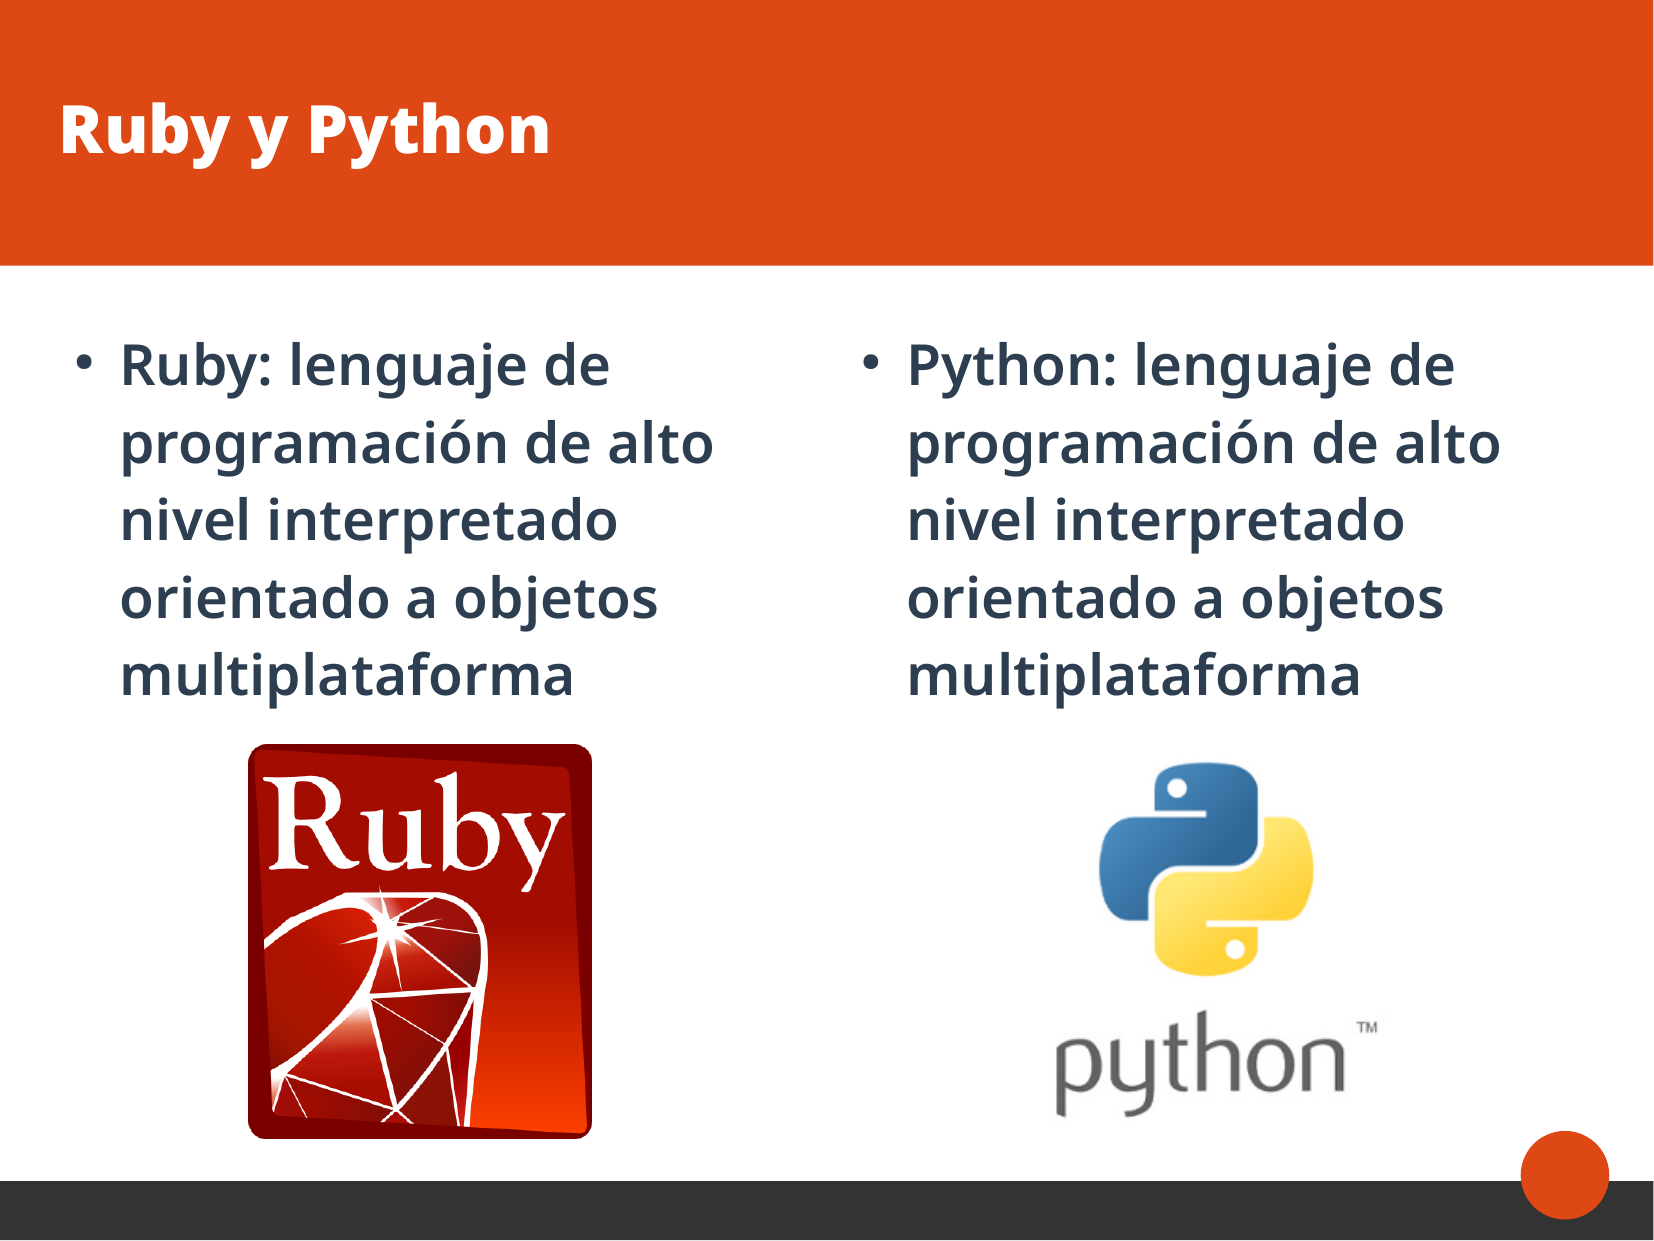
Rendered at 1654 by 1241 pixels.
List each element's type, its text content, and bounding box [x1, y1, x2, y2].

picture [248, 744, 592, 1139]
list Python: lenguaje de programación de alto nivel interpretado orientado a objetos multiplataforma [845, 324, 1596, 720]
title Ruby y Python [59, 49, 1595, 207]
list Ruby: lenguaje de programación de alto nivel interpretado orientado a objetos multiplataforma [59, 324, 809, 720]
picture [1003, 744, 1399, 1139]
